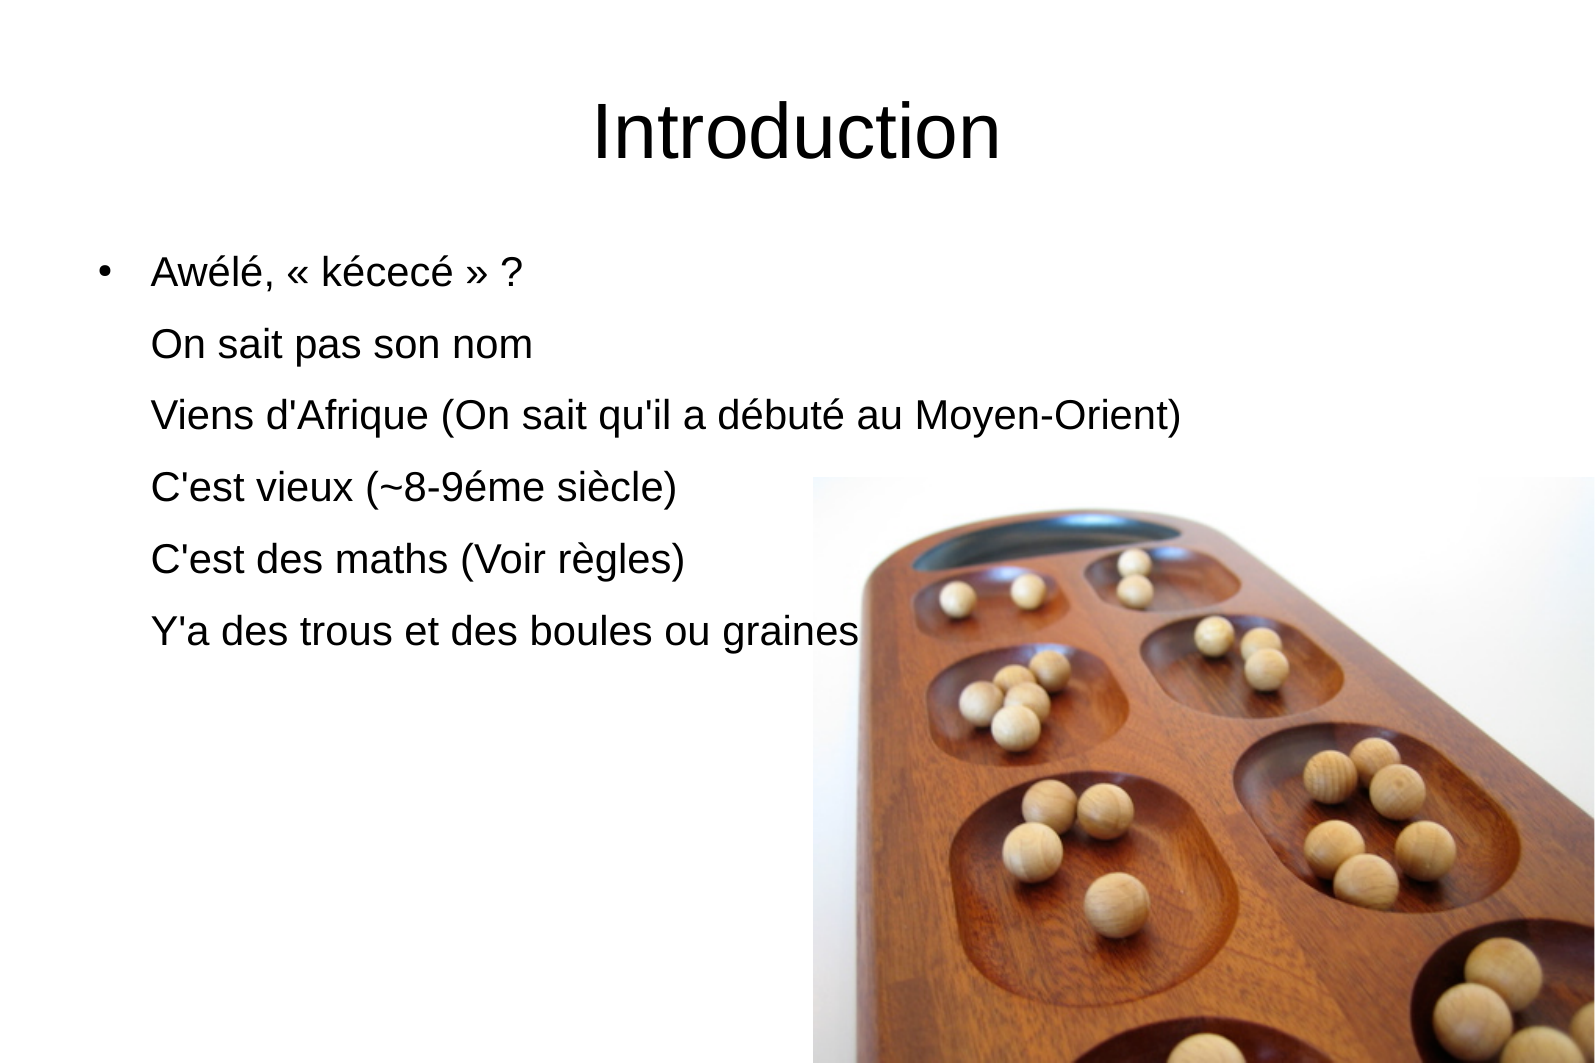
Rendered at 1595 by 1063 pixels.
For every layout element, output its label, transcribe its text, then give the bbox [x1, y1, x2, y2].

title Introduction [79, 42, 1515, 220]
picture [813, 477, 1595, 1063]
list Awélé, « kécecé » ? On sait pas son nom Viens d'Afrique (On sait qu'il a débuté au Moyen-Orient) C'est vieux (~8-9éme siècle) C'est des maths (Voir règles) Y'a des trous et des boules ou graines [79, 248, 1515, 951]
